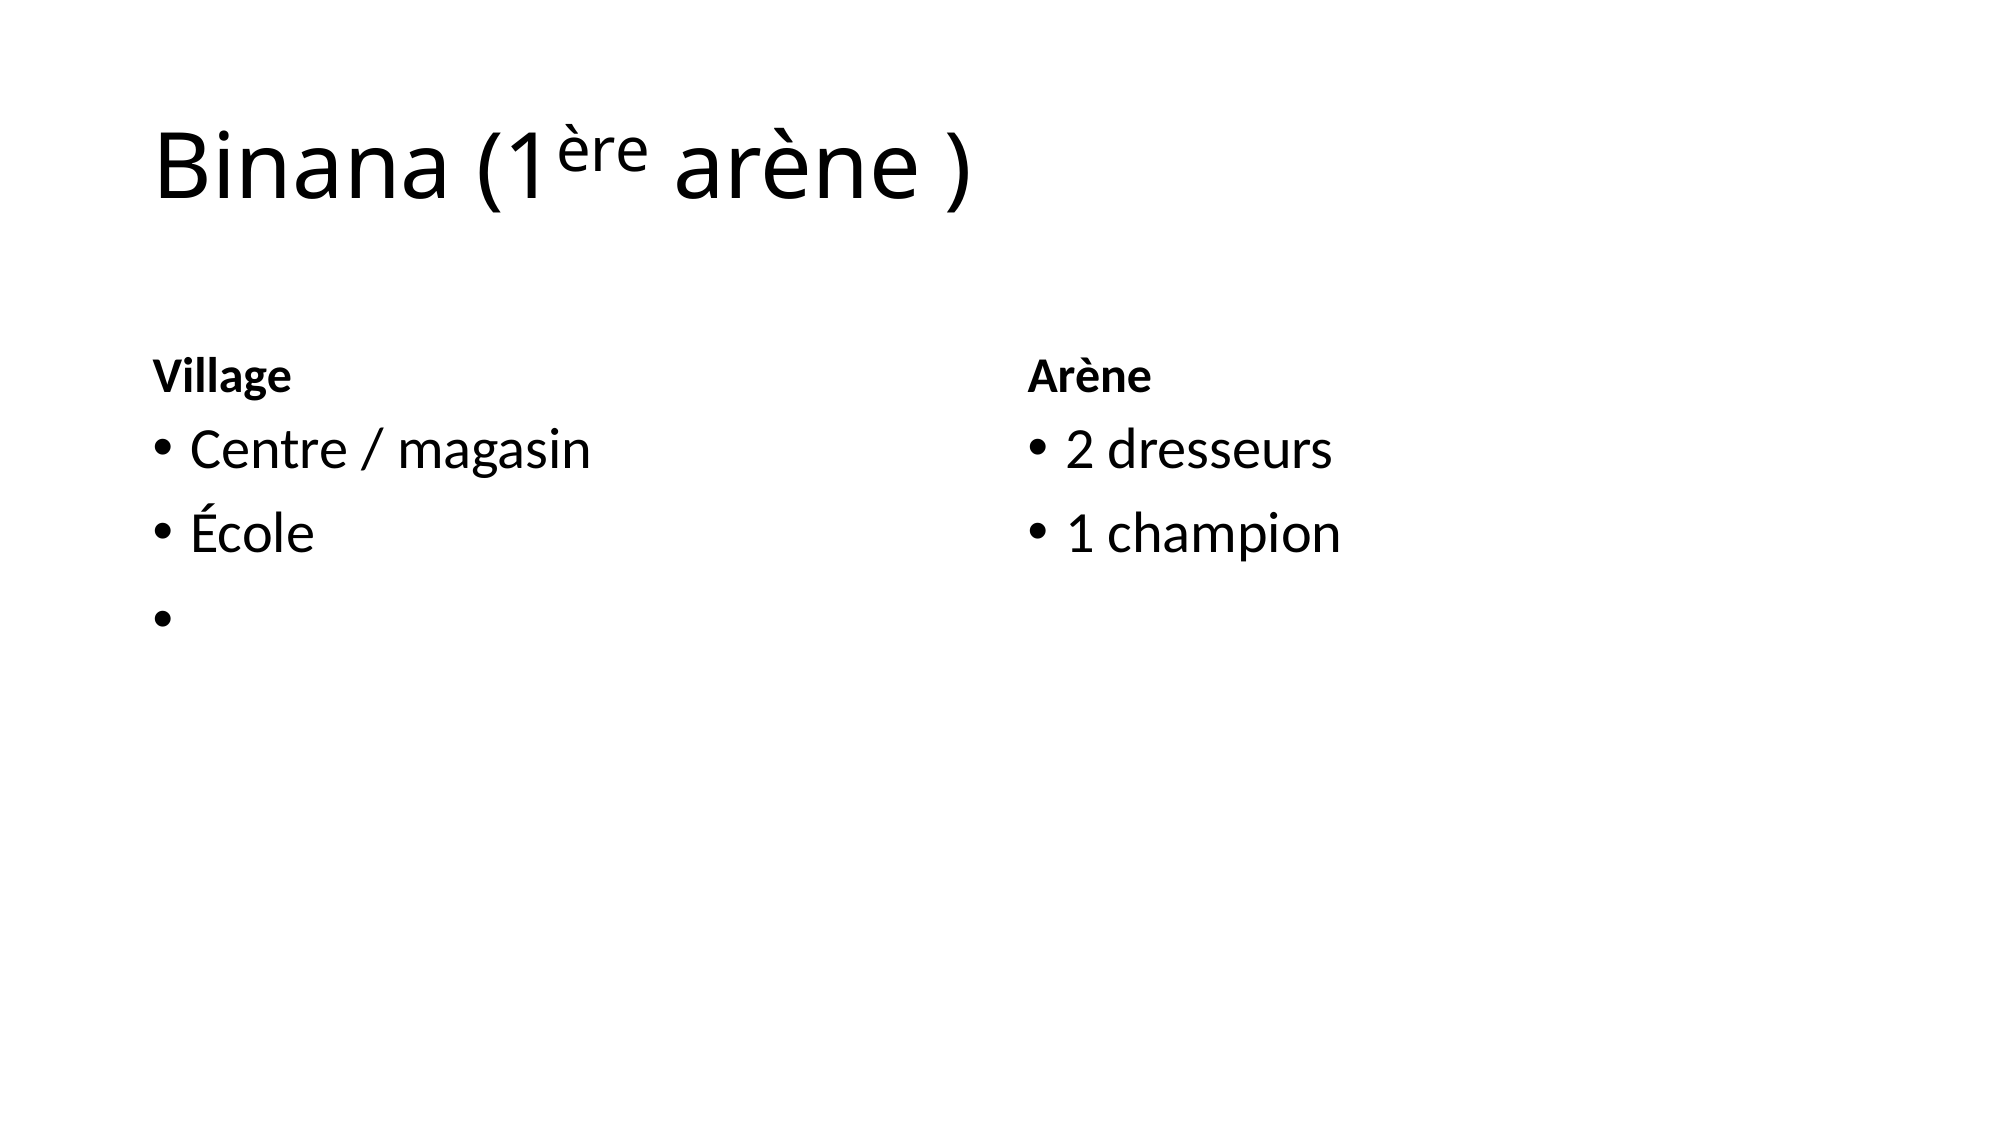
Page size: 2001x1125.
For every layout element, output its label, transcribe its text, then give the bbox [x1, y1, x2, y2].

title Binana (1ère arène ) [137, 59, 1863, 278]
list 2 dresseurs 1 champion [1012, 410, 1863, 1016]
list Arène [1012, 275, 1863, 410]
list Village [137, 275, 984, 410]
list Centre / magasin École [137, 410, 984, 1016]
